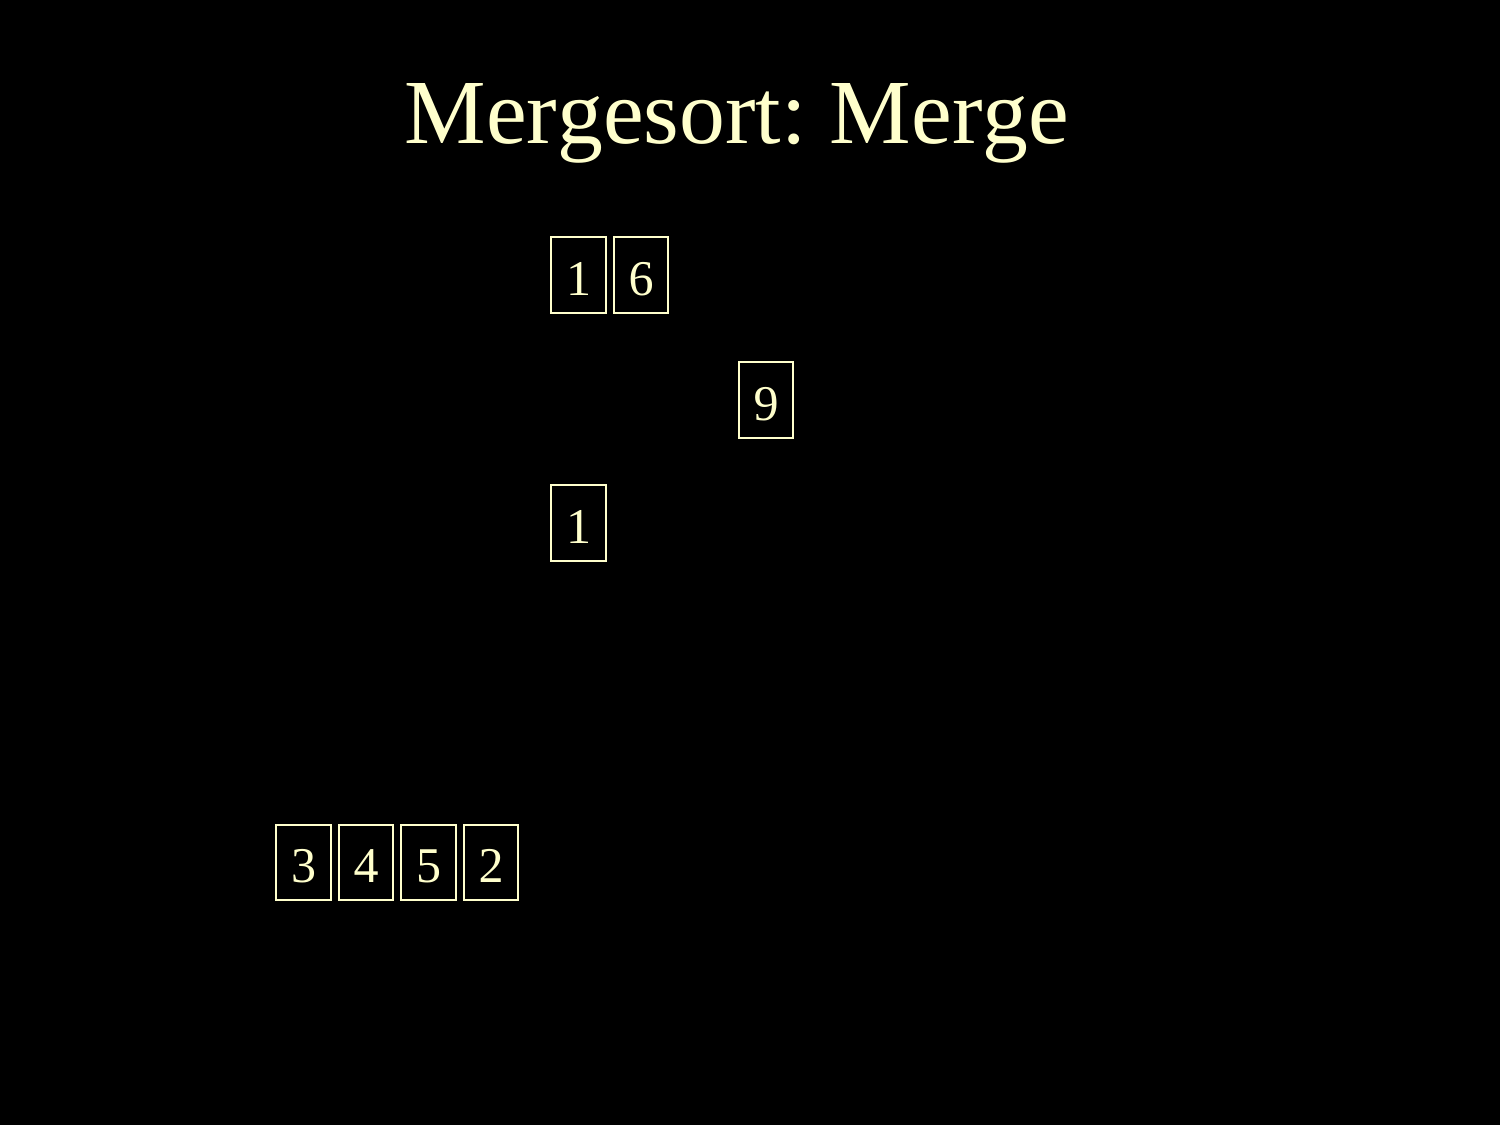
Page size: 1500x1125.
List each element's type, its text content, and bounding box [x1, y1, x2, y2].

text_box 1 [551, 237, 606, 313]
text_box 6 [613, 237, 669, 313]
text_box 9 [738, 362, 794, 438]
text_box 2 [463, 824, 519, 901]
text_box 1 [551, 485, 606, 561]
title Mergesort: Merge [8, 50, 1467, 176]
text_box 5 [401, 824, 456, 901]
text_box 4 [338, 824, 394, 901]
text_box 3 [276, 824, 331, 901]
